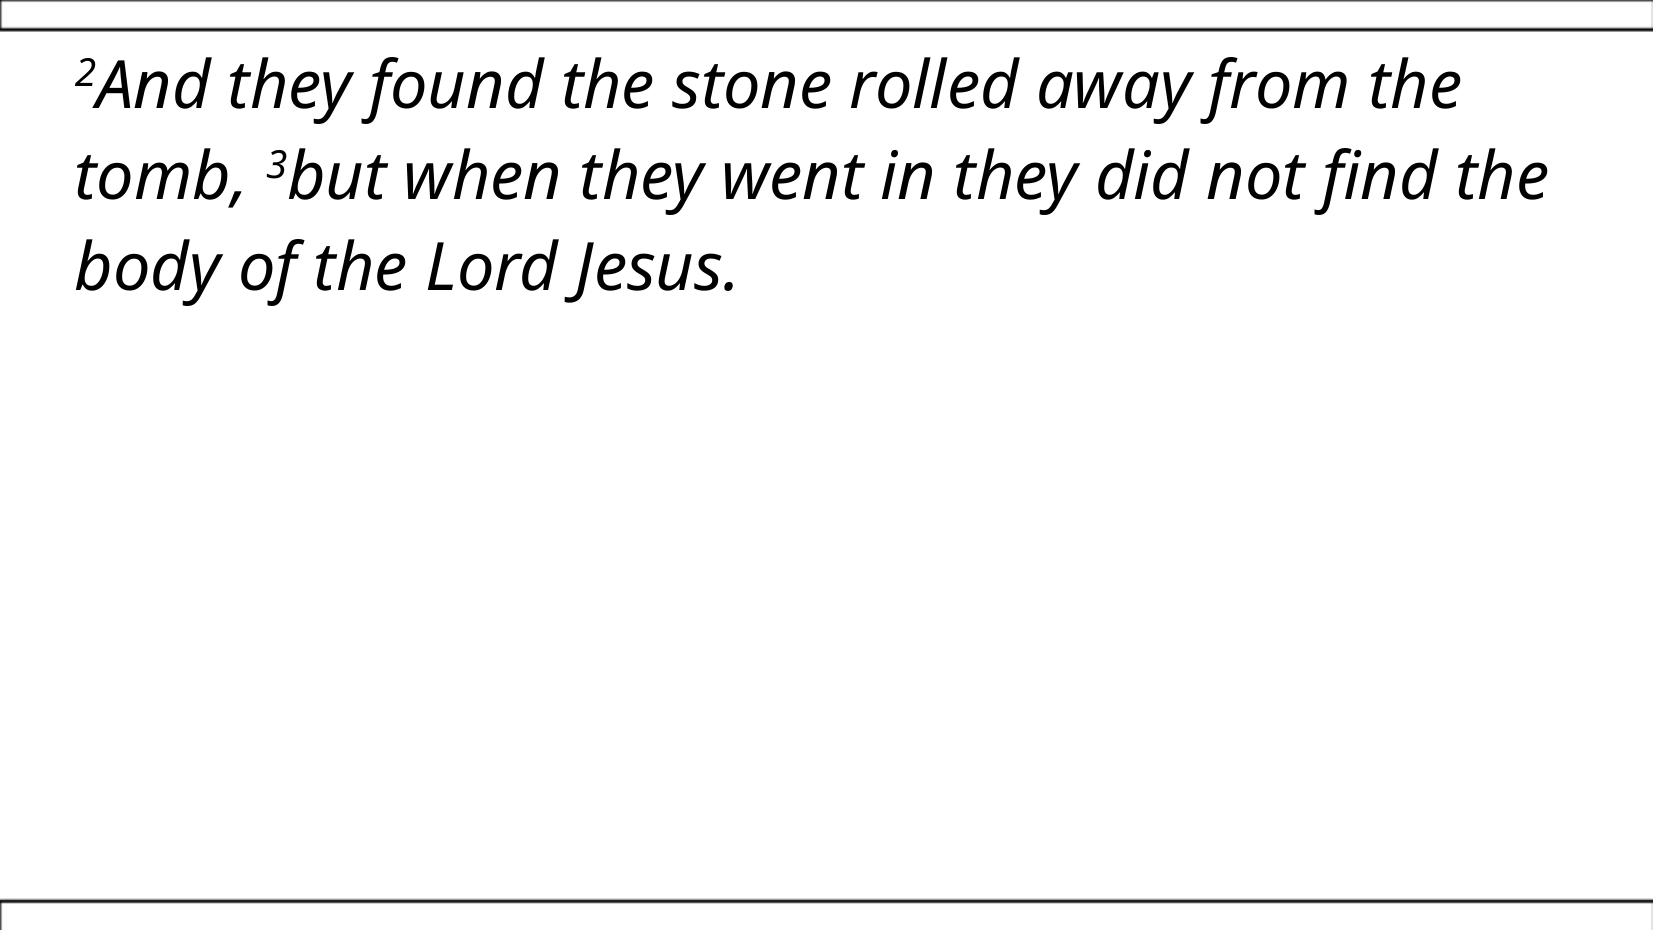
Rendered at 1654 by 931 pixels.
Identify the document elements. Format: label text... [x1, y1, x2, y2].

picture [0, 0, 1653, 930]
text_box 2And they found the stone rolled away from the tomb, 3but when they went in they did not find the body of the Lord Jesus. [60, 30, 1576, 312]
